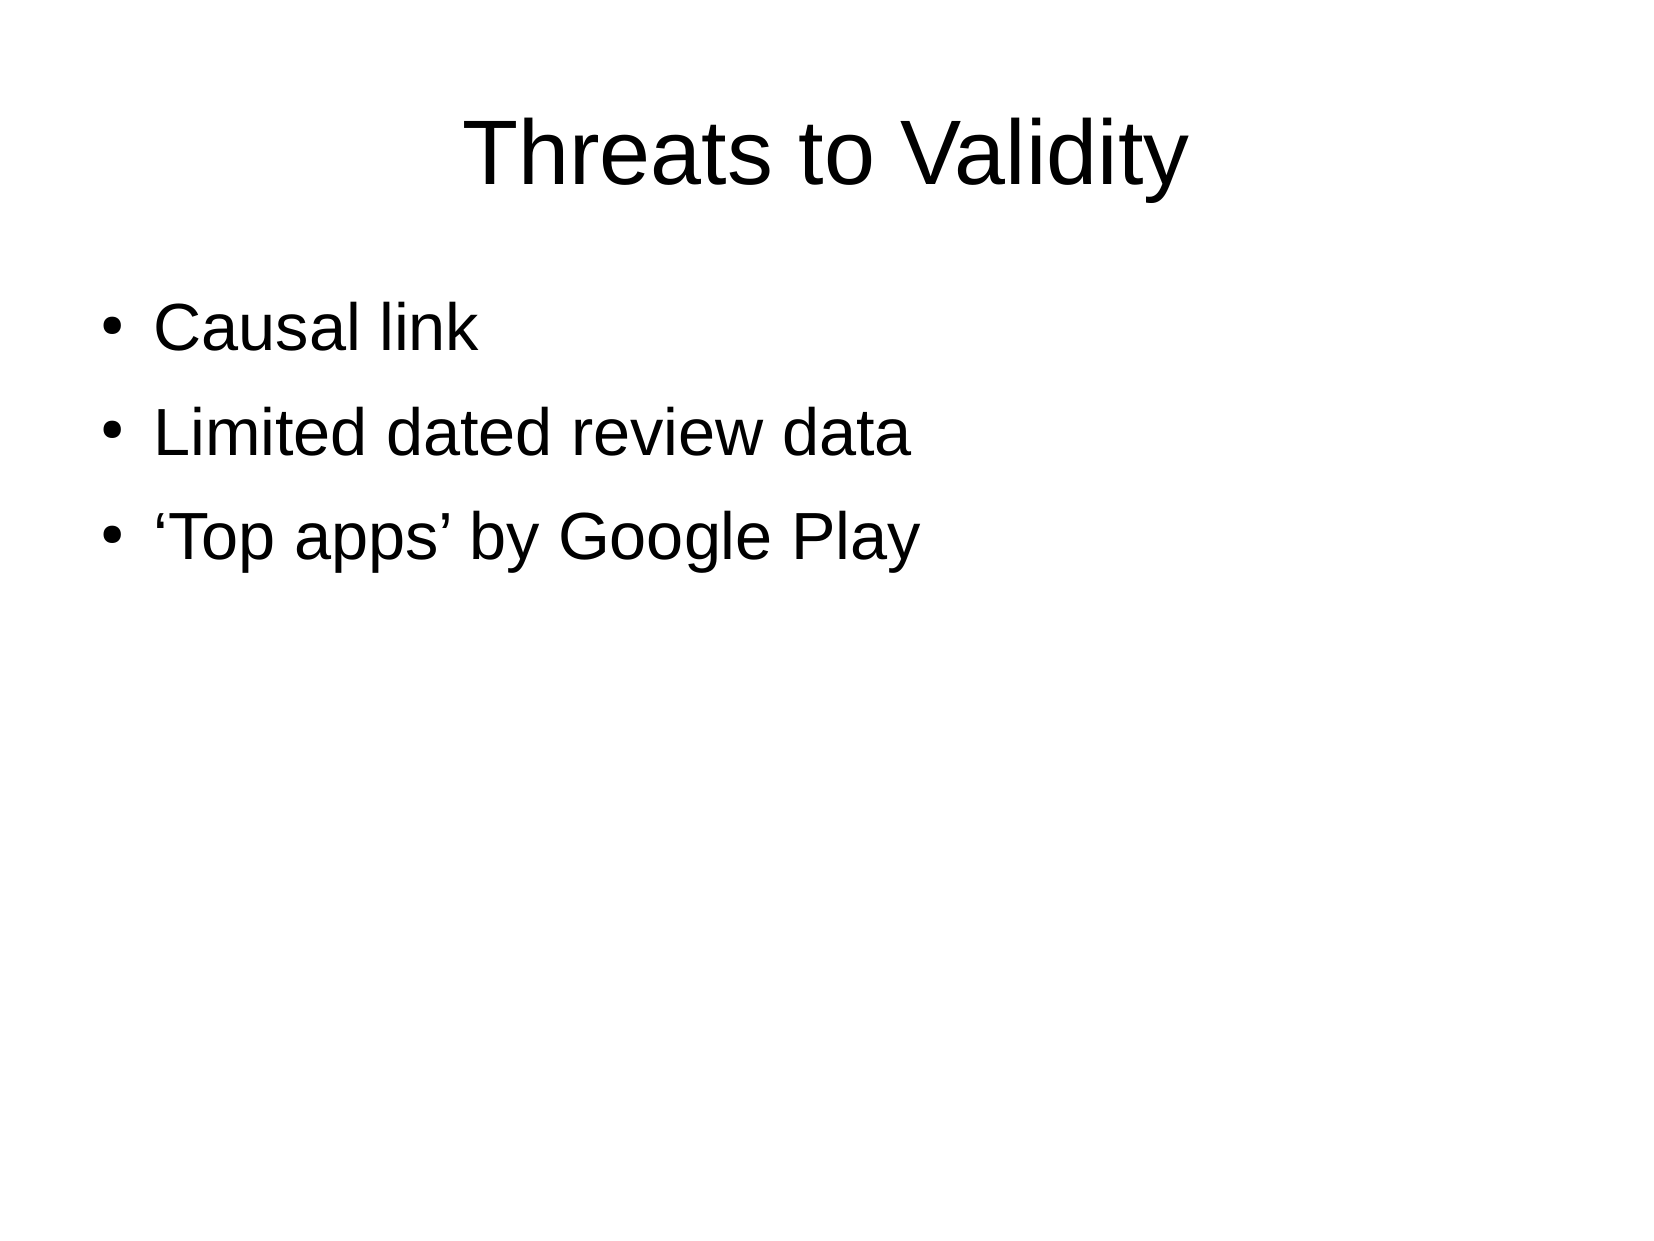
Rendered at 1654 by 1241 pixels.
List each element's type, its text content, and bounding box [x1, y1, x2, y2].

list Causal link Limited dated review data ‘Top apps’ by Google Play [82, 290, 1571, 1010]
title Threats to Validity [82, 49, 1571, 257]
